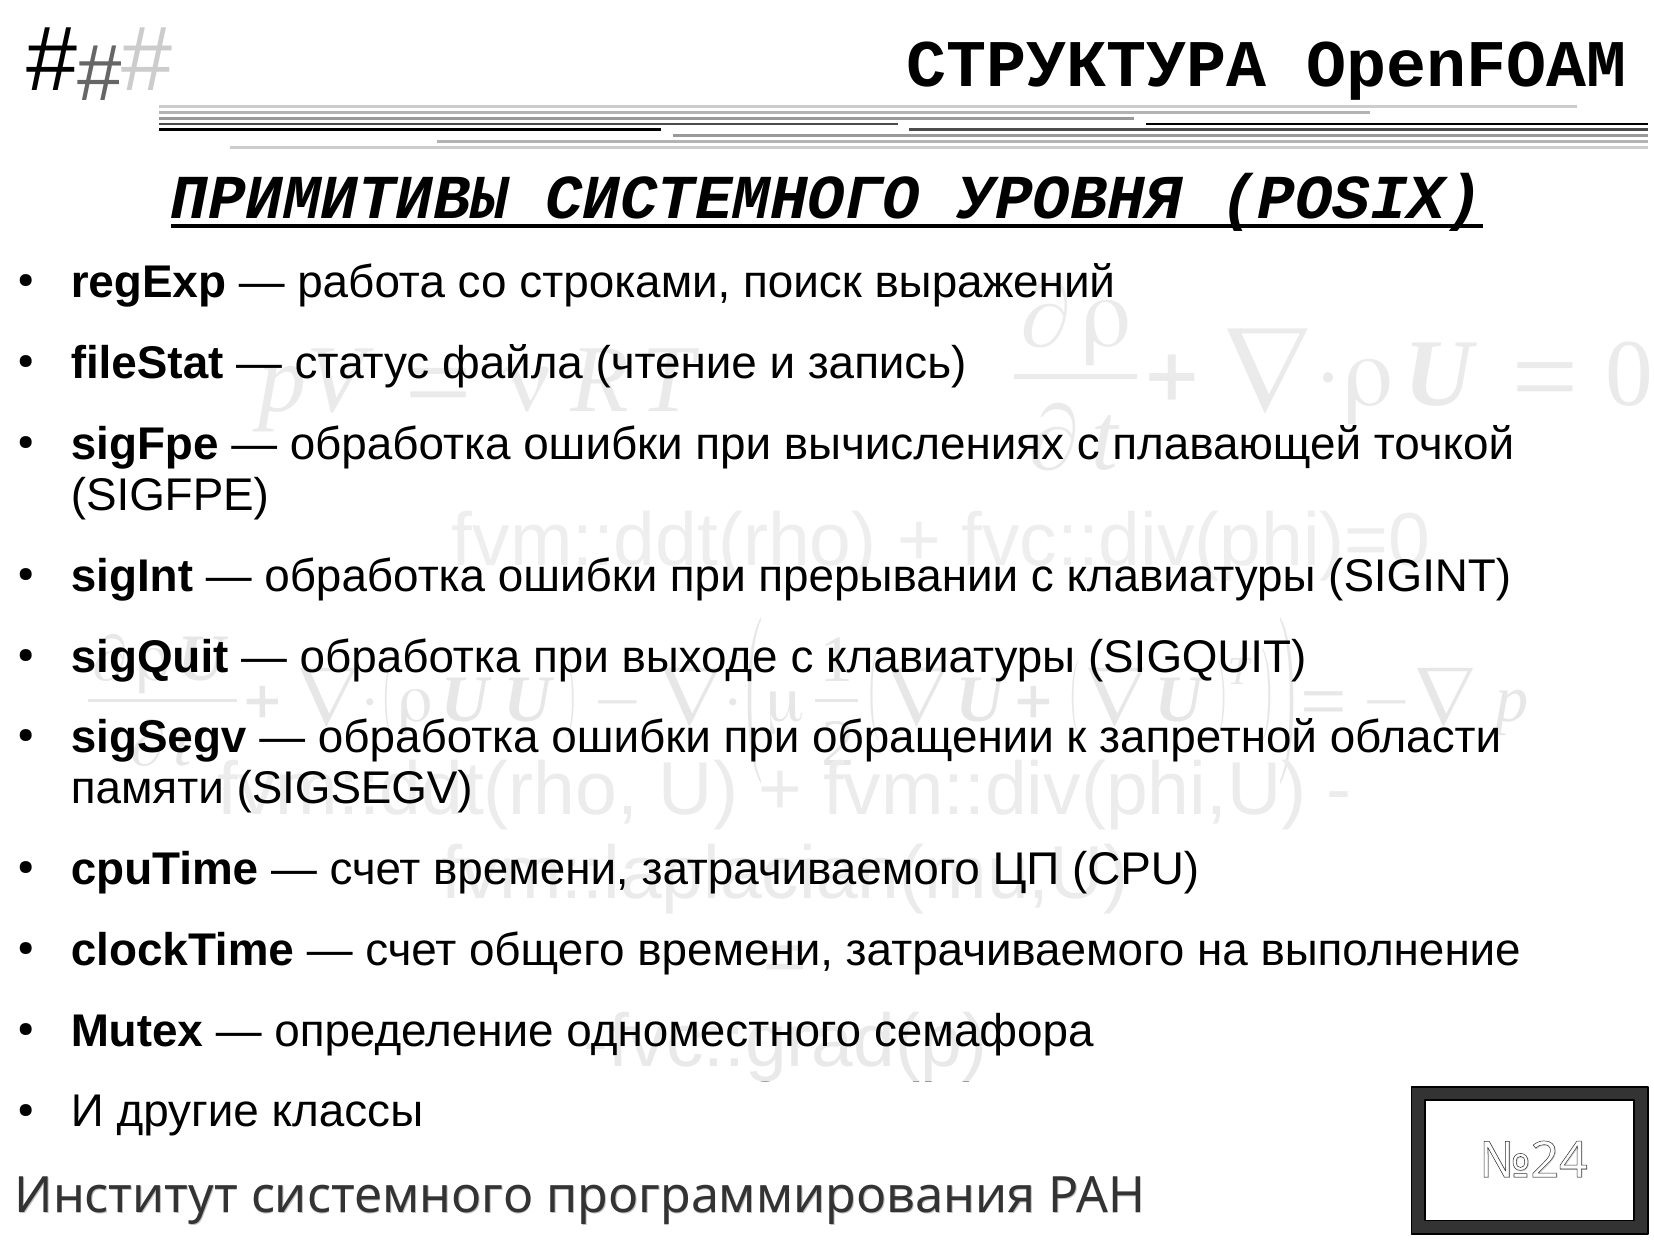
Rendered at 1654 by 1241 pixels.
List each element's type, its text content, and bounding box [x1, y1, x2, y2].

list regExp — работа со строками, поиск выражений fileStat — статус файла (чтение и запись) sigFpe — обработка ошибки при вычислениях с плавающей точкой (SIGFPE) sigInt — обработка ошибки при прерывании с клавиатуры (SIGINT) sigQuit — обработка при выходе с клавиатуры (SIGQUIT) sigSegv — обработка ошибки при обращении к запретной области памяти (SIGSEGV) cpuTime — счет времени, затрачиваемого ЦП (CPU) clockTime — счет общего времени, затрачиваемого на выполнение Mutex — определение одноместного семафора И другие классы [0, 256, 1654, 1137]
title ПРИМИТИВЫ СИСТЕМНОГО УРОВНЯ (POSIX) [0, 147, 1654, 256]
